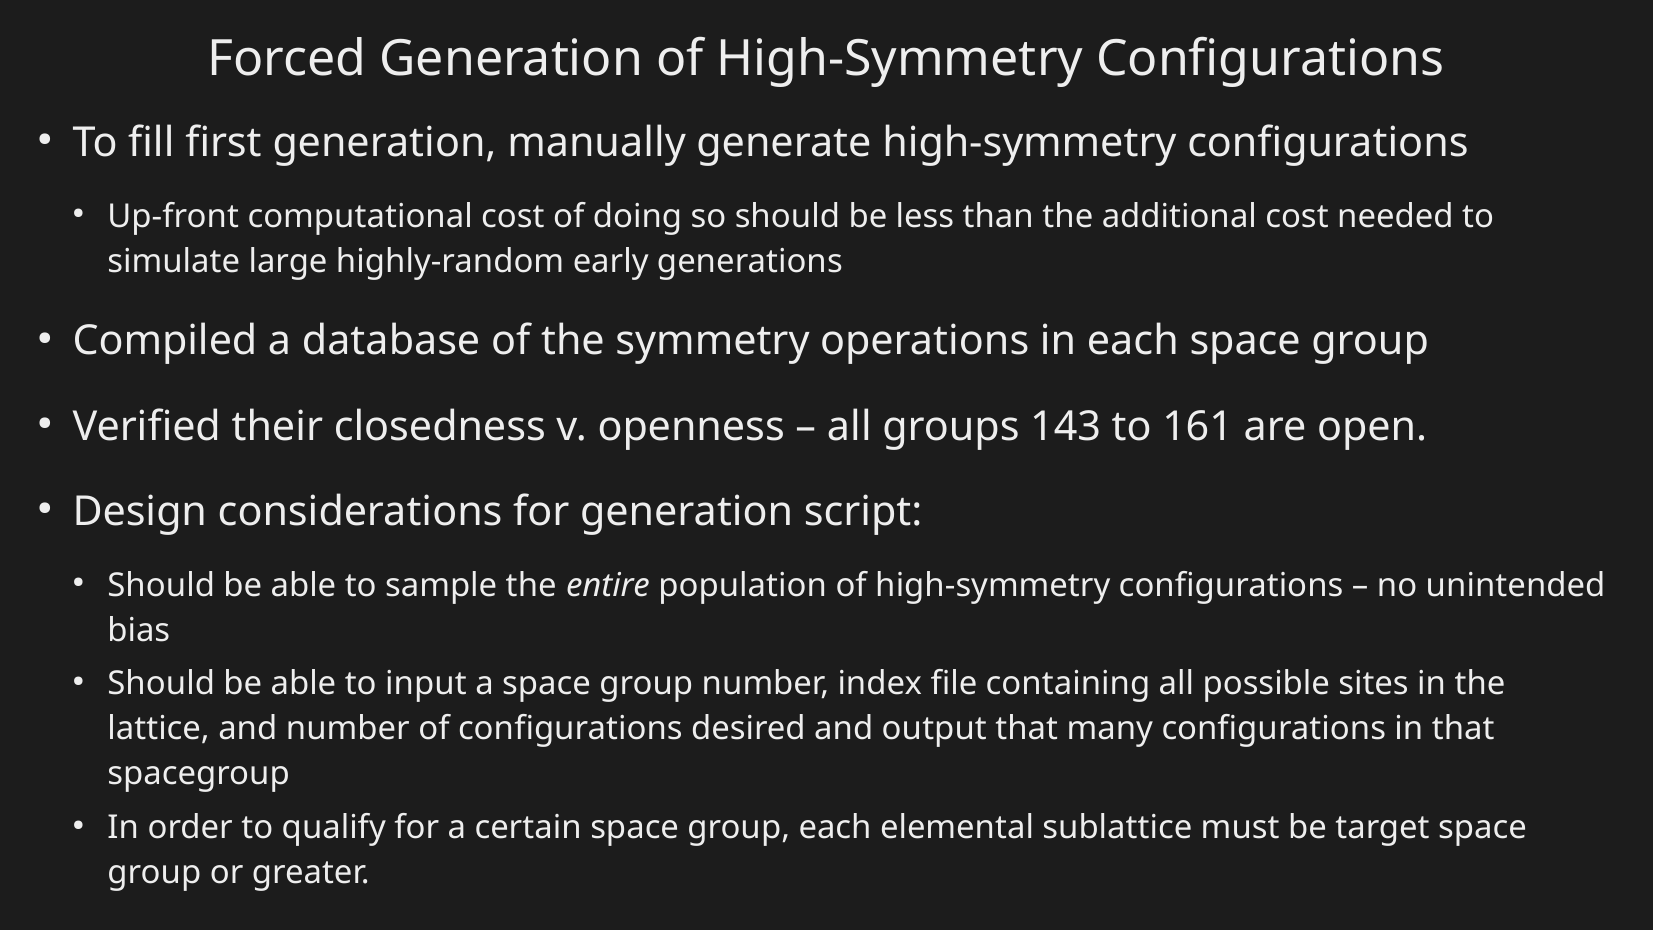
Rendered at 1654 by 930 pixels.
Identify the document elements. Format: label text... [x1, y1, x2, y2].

title Forced Generation of High-Symmetry Configurations [82, 0, 1571, 112]
list To fill first generation, manually generate high-symmetry configurations Up-front computational cost of doing so should be less than the additional cost needed to simulate large highly-random early generations Compiled a database of the symmetry operations in each space group Verified their closedness v. openness – all groups 143 to 161 are open. Design considerations for generation script: Should be able to sample the entire population of high-symmetry configurations – no unintended bias Should be able to input a space group number, index file containing all possible sites in the lattice, and number of configurations desired and output that many configurations in that spacegroup In order to qualify for a certain space group, each elemental sublattice must be target space group or greater. [37, 112, 1612, 900]
